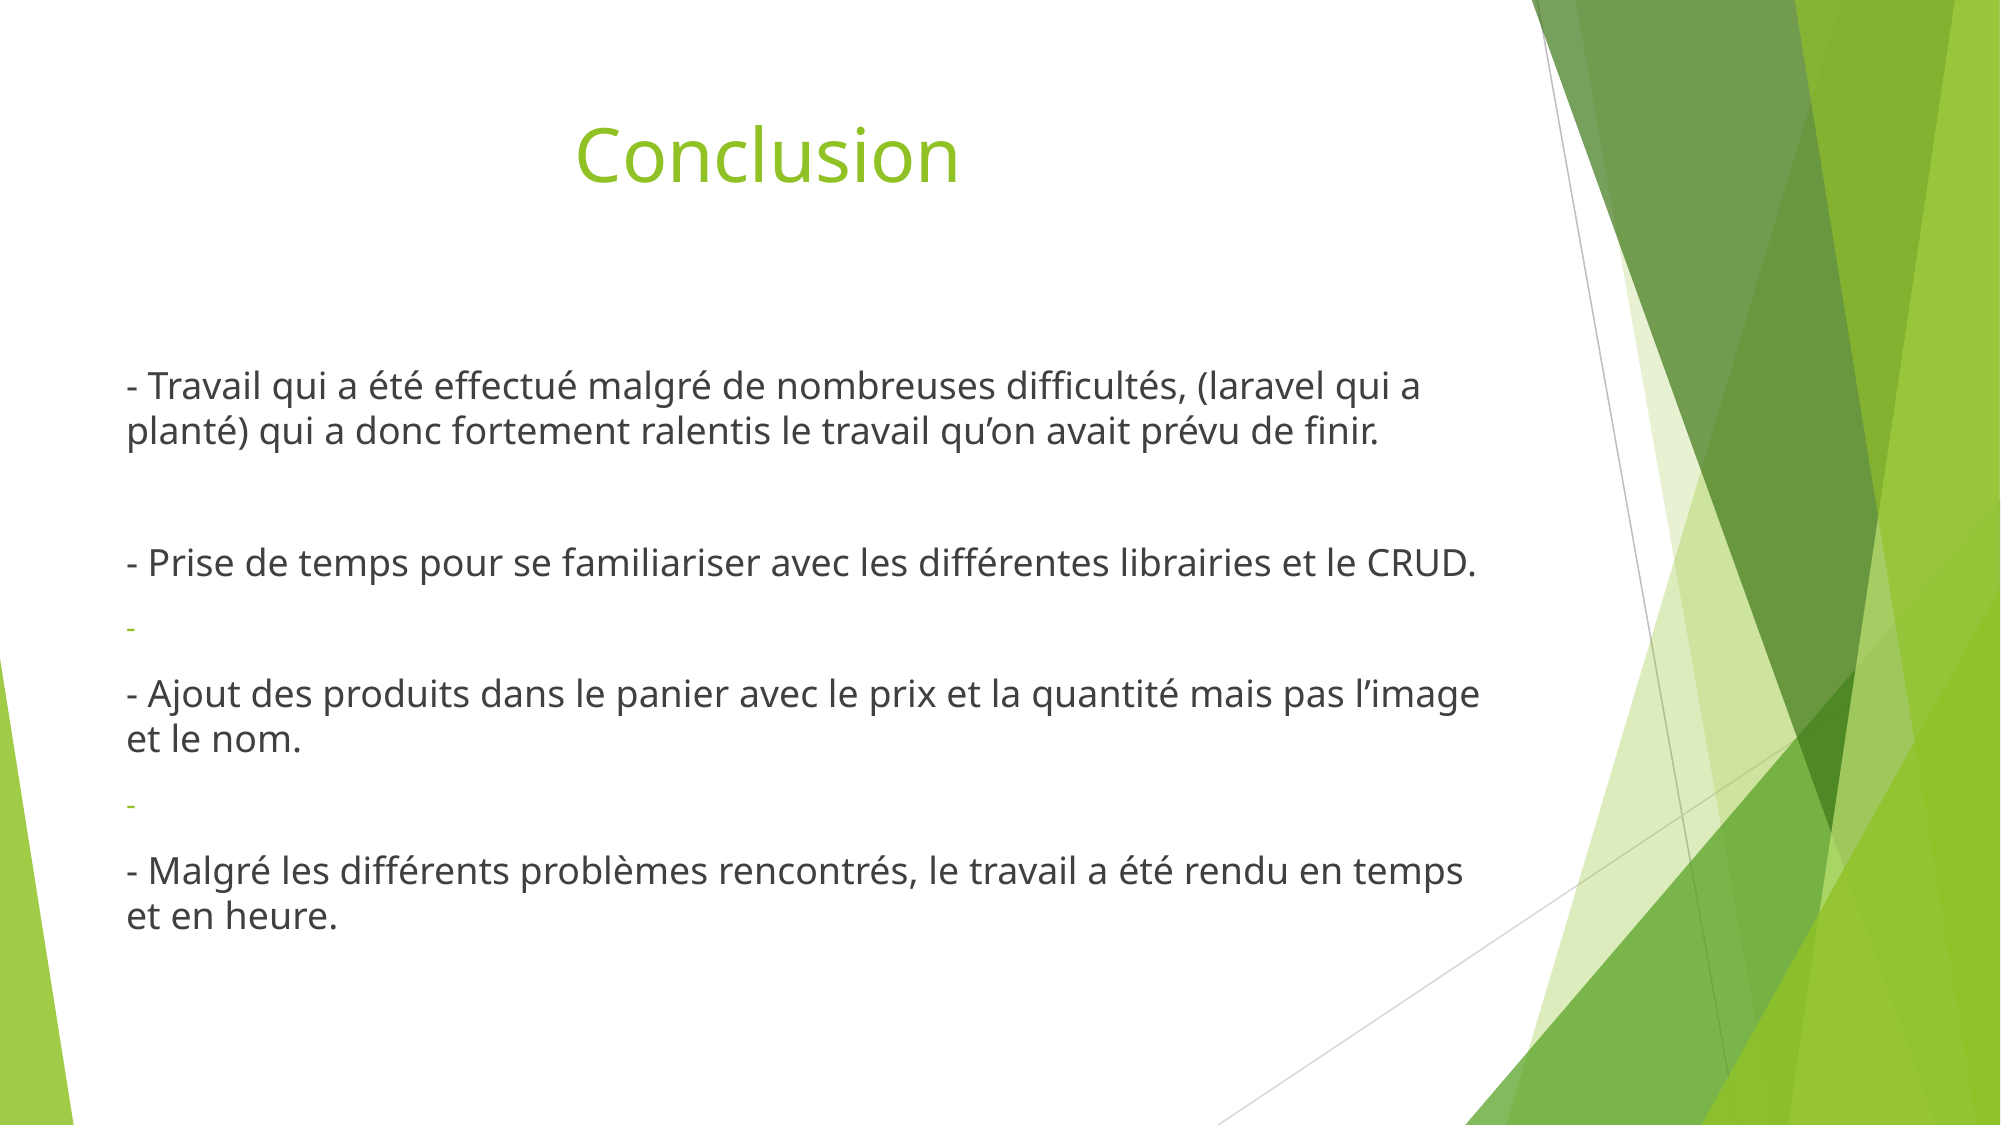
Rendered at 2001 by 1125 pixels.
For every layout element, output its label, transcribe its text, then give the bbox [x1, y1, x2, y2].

title Conclusion [111, 99, 1522, 317]
list - Travail qui a été effectué malgré de nombreuses difficultés, (laravel qui a planté) qui a donc fortement ralentis le travail qu’on avait prévu de finir. - Prise de temps pour se familiariser avec les différentes librairies et le CRUD. - Ajout des produits dans le panier avec le prix et la quantité mais pas l’image et le nom. - Malgré les différents problèmes rencontrés, le travail a été rendu en temps et en heure. [111, 354, 1522, 992]
